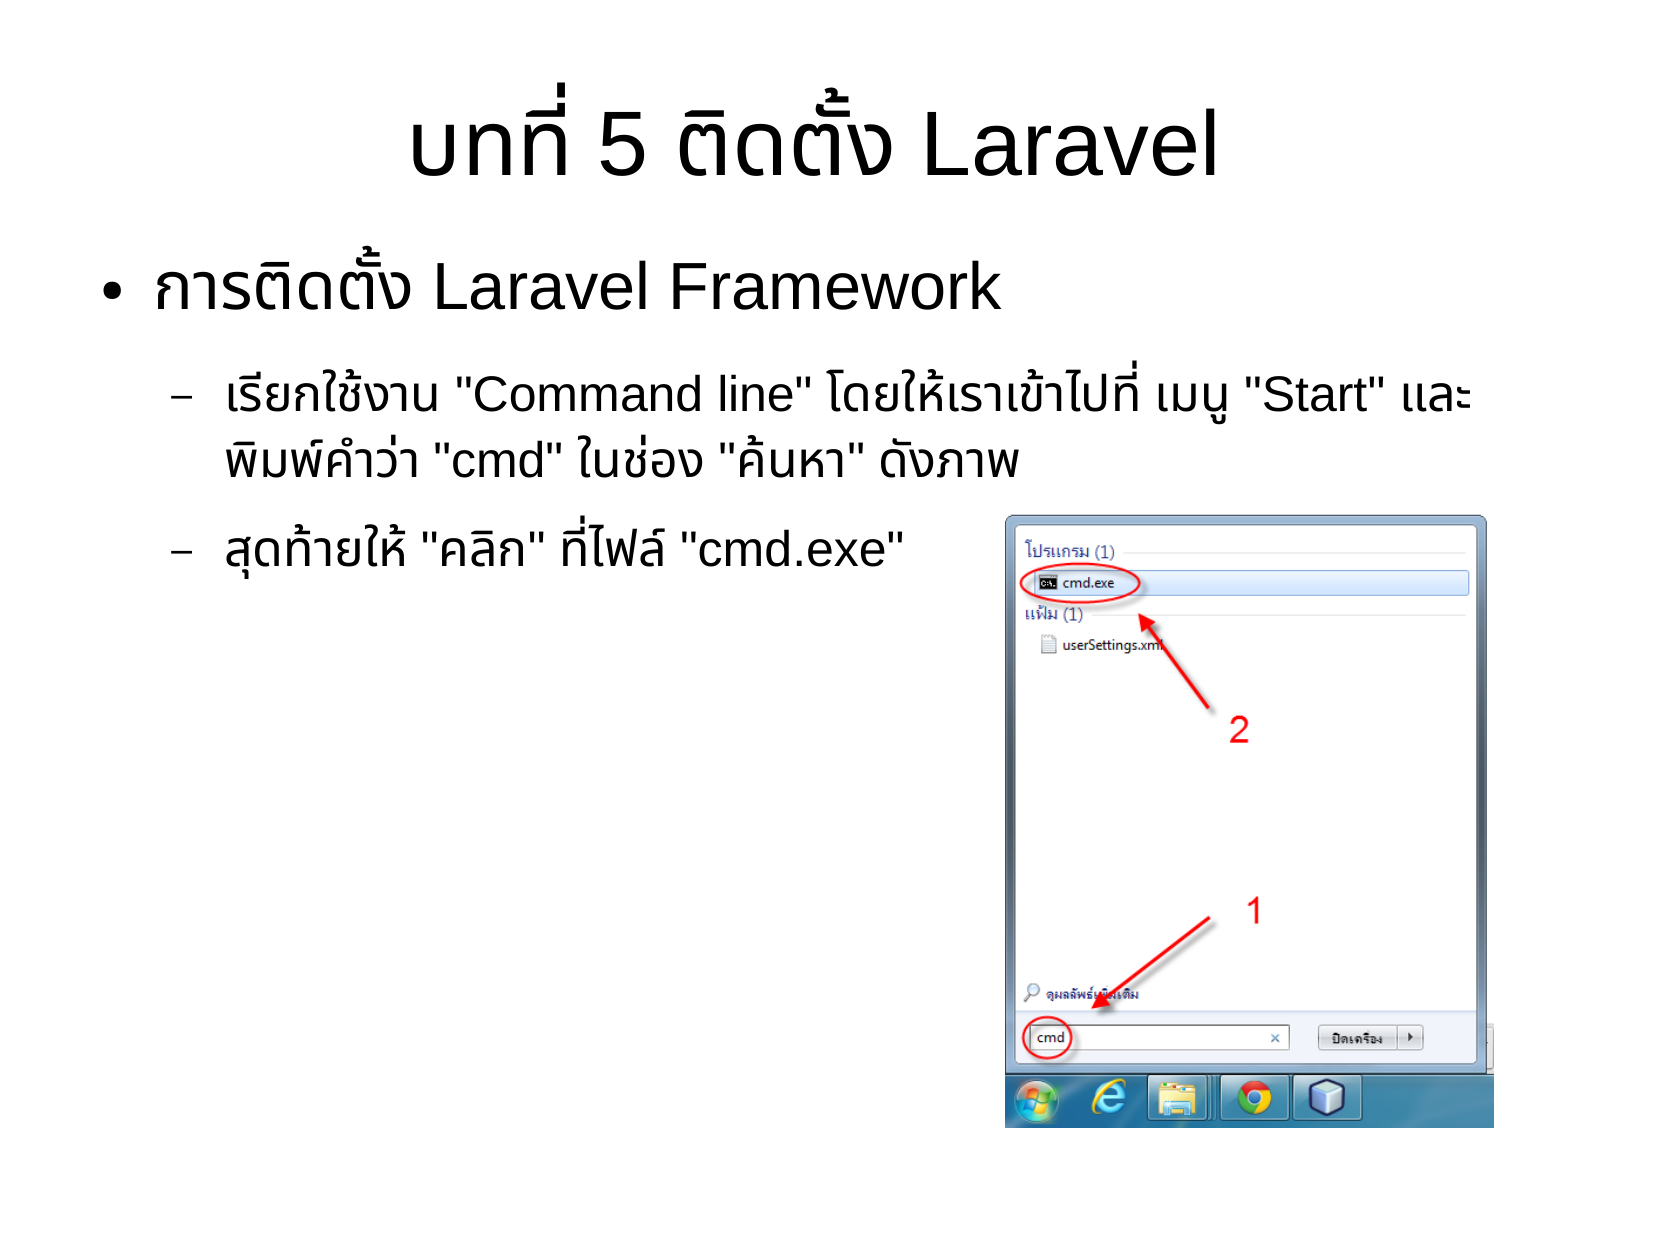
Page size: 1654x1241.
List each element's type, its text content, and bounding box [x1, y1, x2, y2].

picture [1005, 509, 1494, 1128]
list การติดตั้ง Laravel Framework เรียกใช้งาน "Command line" โดยให้เราเข้าไปที่ เมนู "Start" และพิมพ์คำว่า "cmd" ในช่อง "ค้นหา" ดังภาพ สุดท้ายให้ "คลิก" ที่ไฟล์ "cmd.exe" [82, 248, 1571, 969]
title บทที่ 5 ติดตั้ง Laravel [82, 49, 1571, 248]
